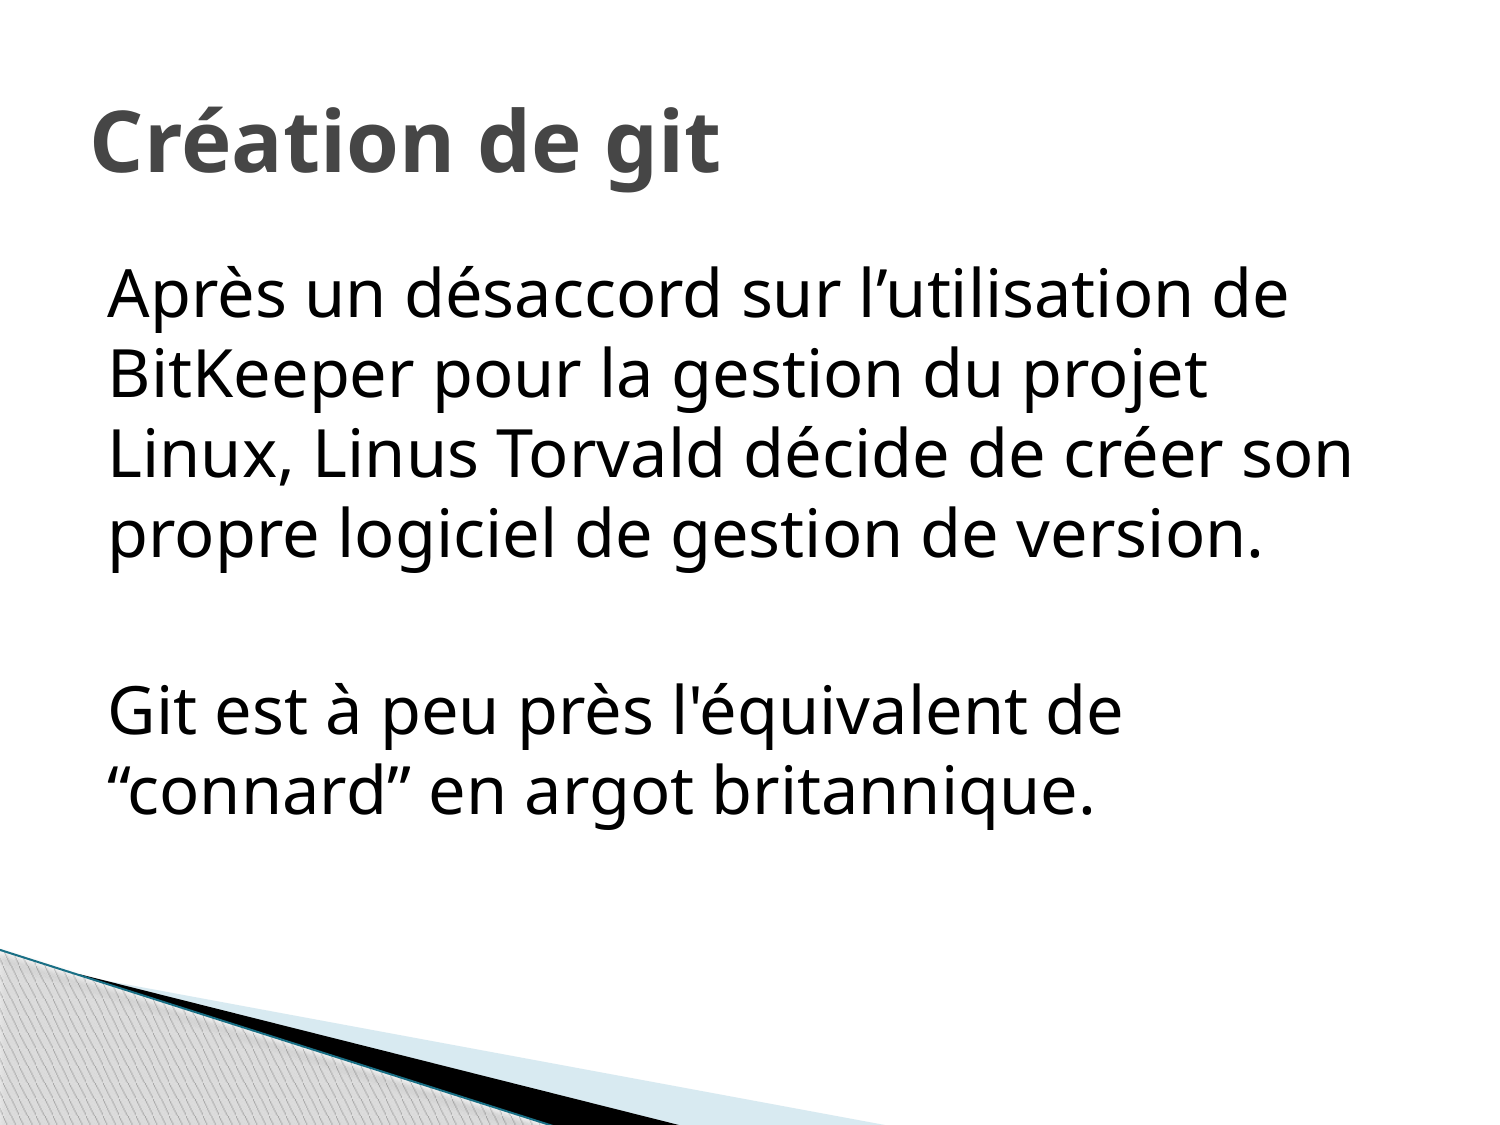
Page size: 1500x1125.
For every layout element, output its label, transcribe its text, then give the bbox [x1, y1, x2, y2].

list Après un désaccord sur l’utilisation de BitKeeper pour la gestion du projet Linux, Linus Torvald décide de créer son propre logiciel de gestion de version. Git est à peu près l'équivalent de “connard” en argot britannique. [75, 243, 1425, 986]
title Création de git [75, 45, 1425, 233]
